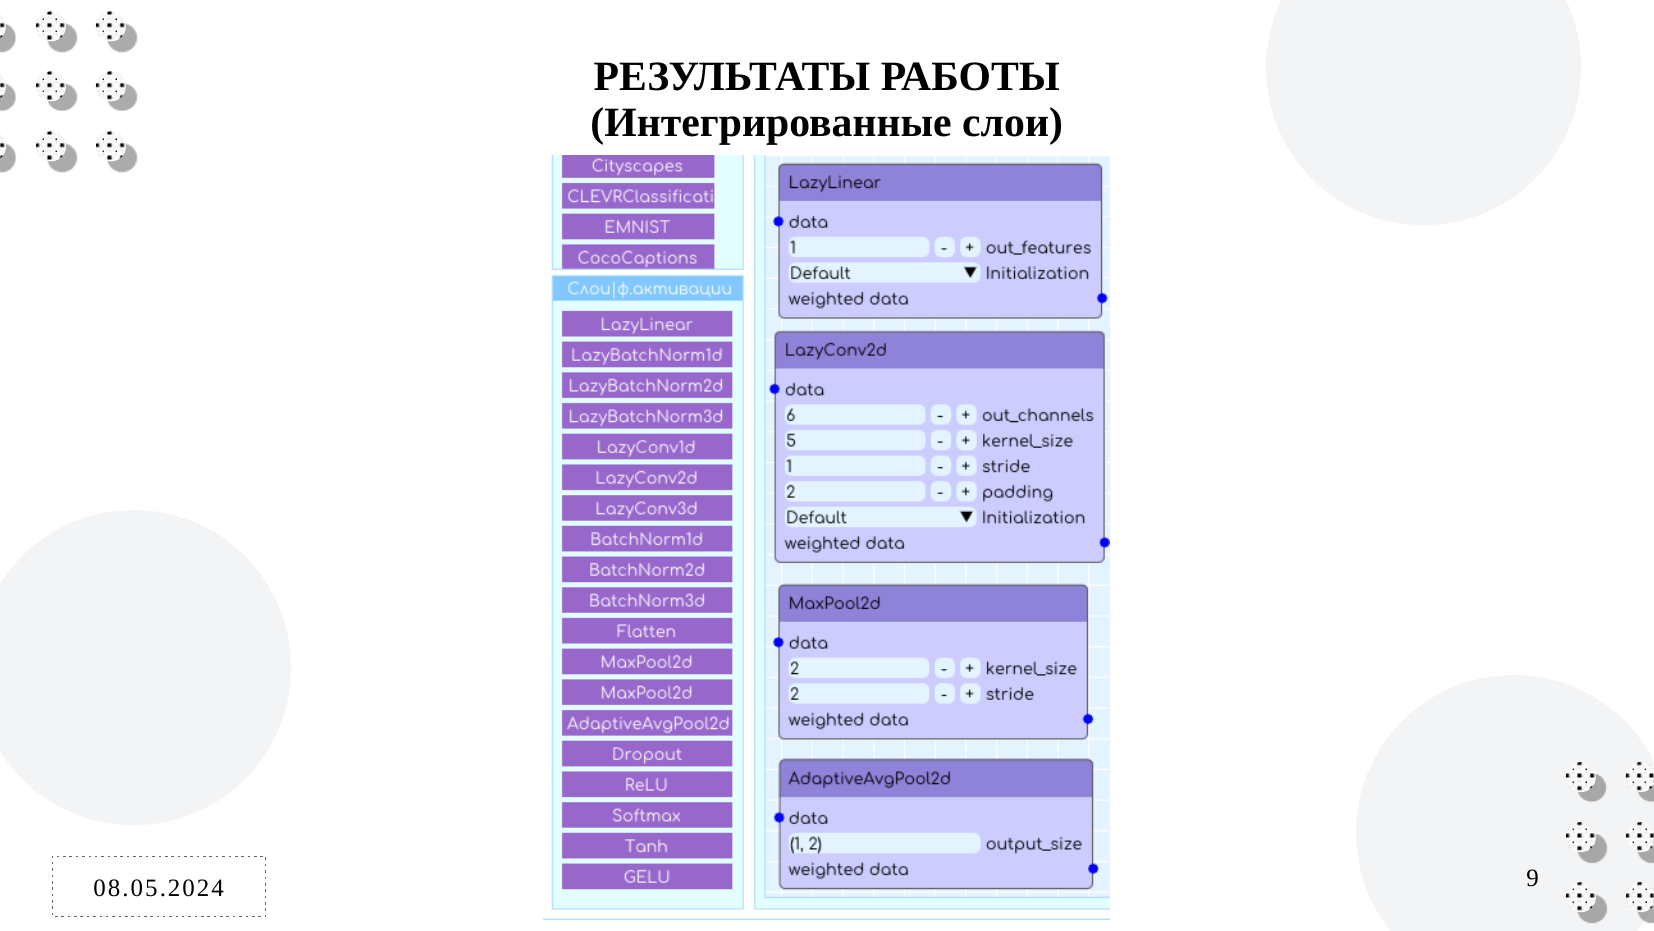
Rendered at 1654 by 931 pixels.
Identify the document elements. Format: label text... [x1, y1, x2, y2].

picture [0, 14, 6, 39]
picture [35, 71, 66, 102]
picture [35, 11, 66, 42]
text_box <number> [1535, 856, 1622, 916]
title РЕЗУЛЬТАТЫ РАБОТЫ (Интегрированные слои) [472, 21, 1182, 178]
picture [1565, 762, 1596, 793]
picture [1625, 822, 1654, 853]
text_box 08.05.2024 [52, 856, 266, 917]
picture [0, 134, 7, 159]
picture [543, 155, 1110, 920]
picture [0, 74, 6, 99]
picture [1565, 822, 1596, 853]
picture [35, 131, 67, 162]
picture [1625, 882, 1654, 913]
picture [95, 131, 127, 162]
picture [1625, 762, 1654, 793]
picture [95, 71, 126, 102]
picture [95, 11, 126, 42]
